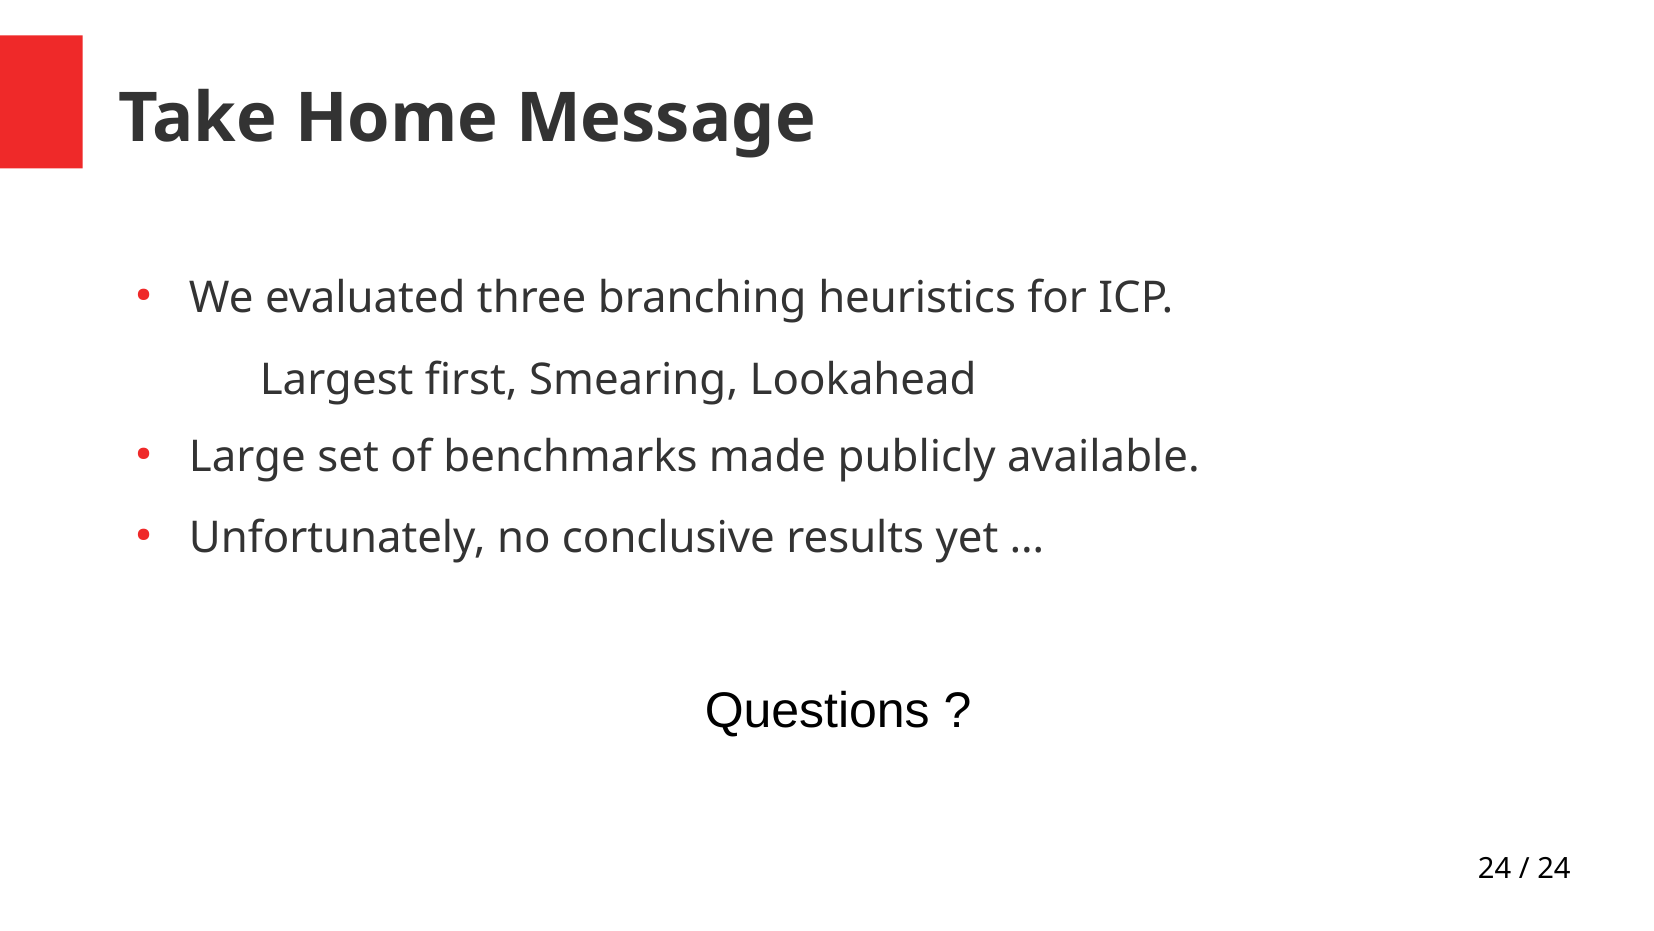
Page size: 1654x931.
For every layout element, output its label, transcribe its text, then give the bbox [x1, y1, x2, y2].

text_box Questions ? [690, 675, 1096, 802]
list We evaluated three branching heuristics for ICP. Largest first, Smearing, Lookahead Large set of benchmarks made publicly available. Unfortunately, no conclusive results yet … [118, 265, 1536, 571]
title Take Home Message [118, 37, 1571, 193]
